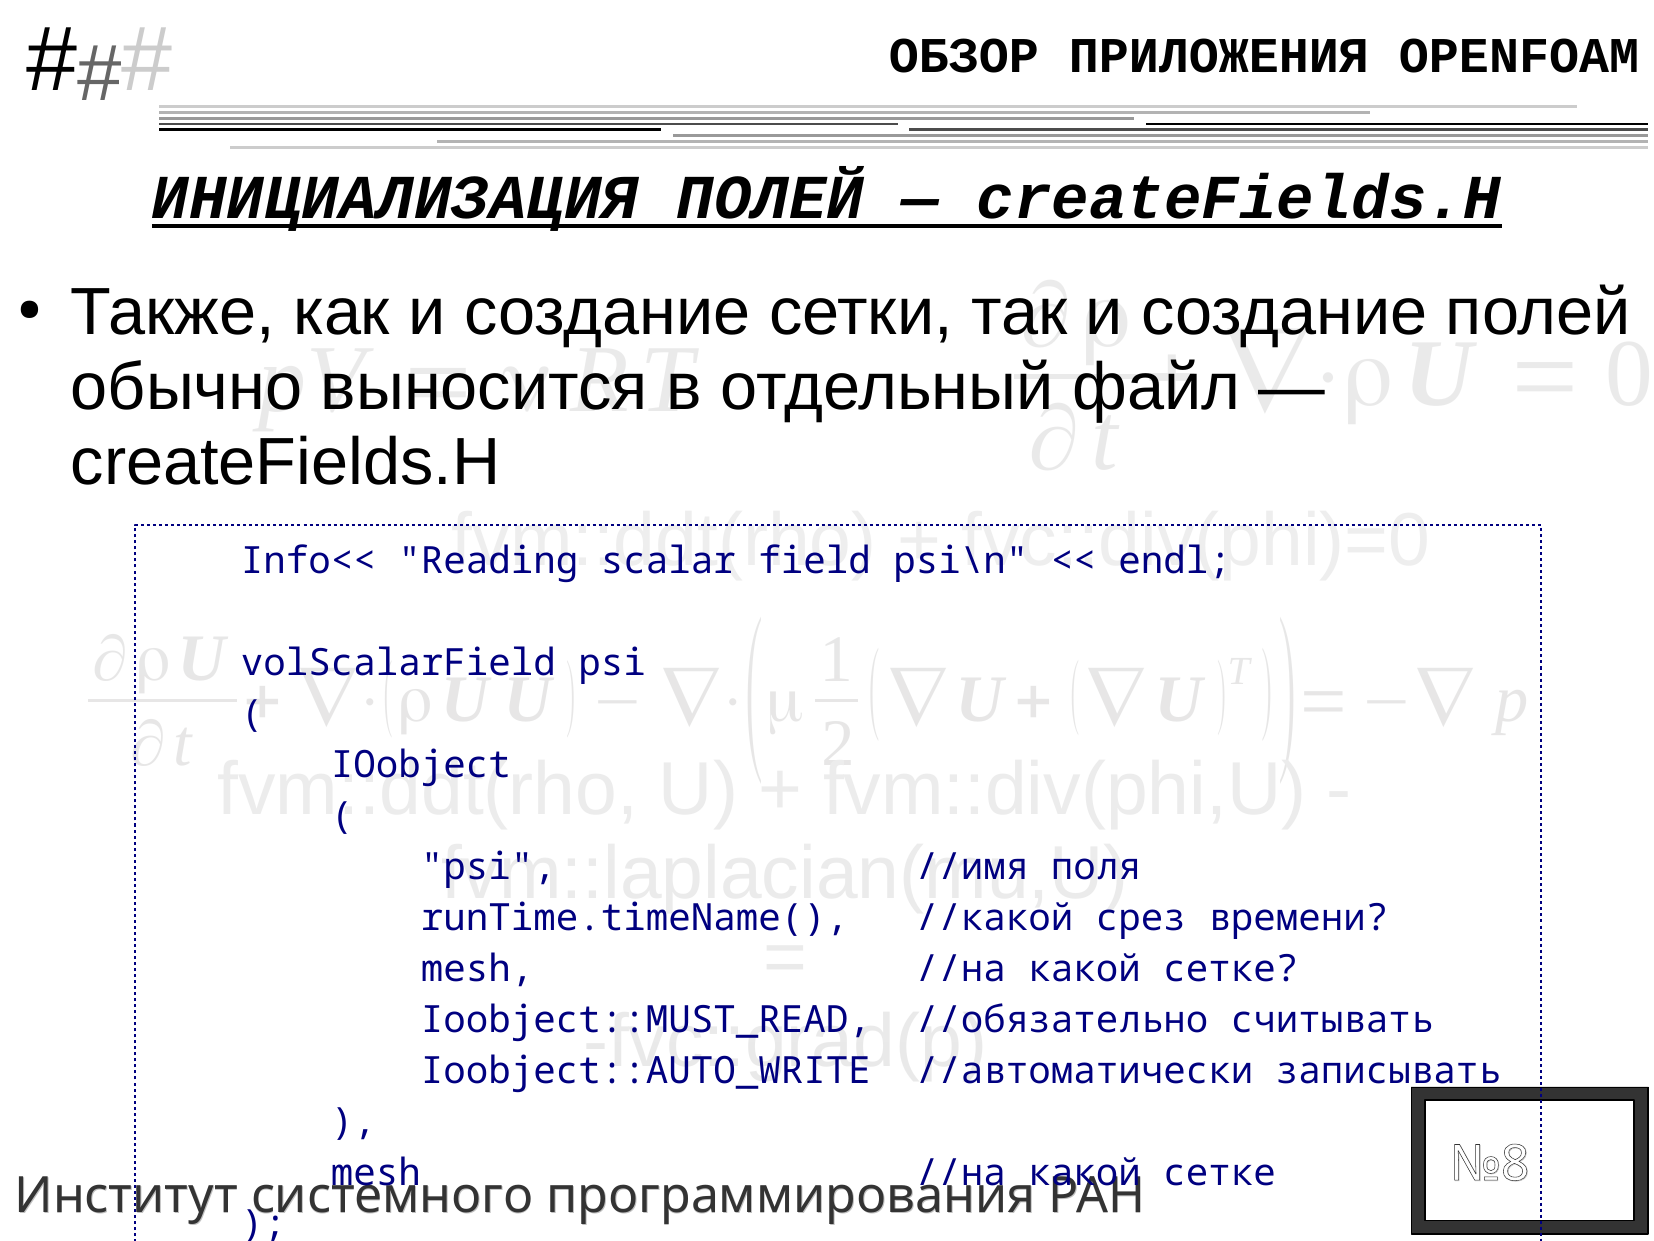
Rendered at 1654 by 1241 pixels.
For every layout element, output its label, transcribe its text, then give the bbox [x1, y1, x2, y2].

list Также, как и создание сетки, так и создание полей обычно выносится в отдельный файл — createFields.H [0, 274, 1654, 562]
text_box Info<< "Reading scalar field psi\n" << endl; volScalarField psi ( IOobject ( "psi", //имя поля runTime.timeName(), //какой срез времени? mesh, //на какой сетке? Ioobject::MUST_READ, //обязательно считывать Ioobject::AUTO_WRITE //автоматически записывать ), mesh //на какой сетке ); [135, 524, 1542, 1141]
title ИНИЦИАЛИЗАЦИЯ ПОЛЕЙ — createFields.H [0, 147, 1654, 257]
